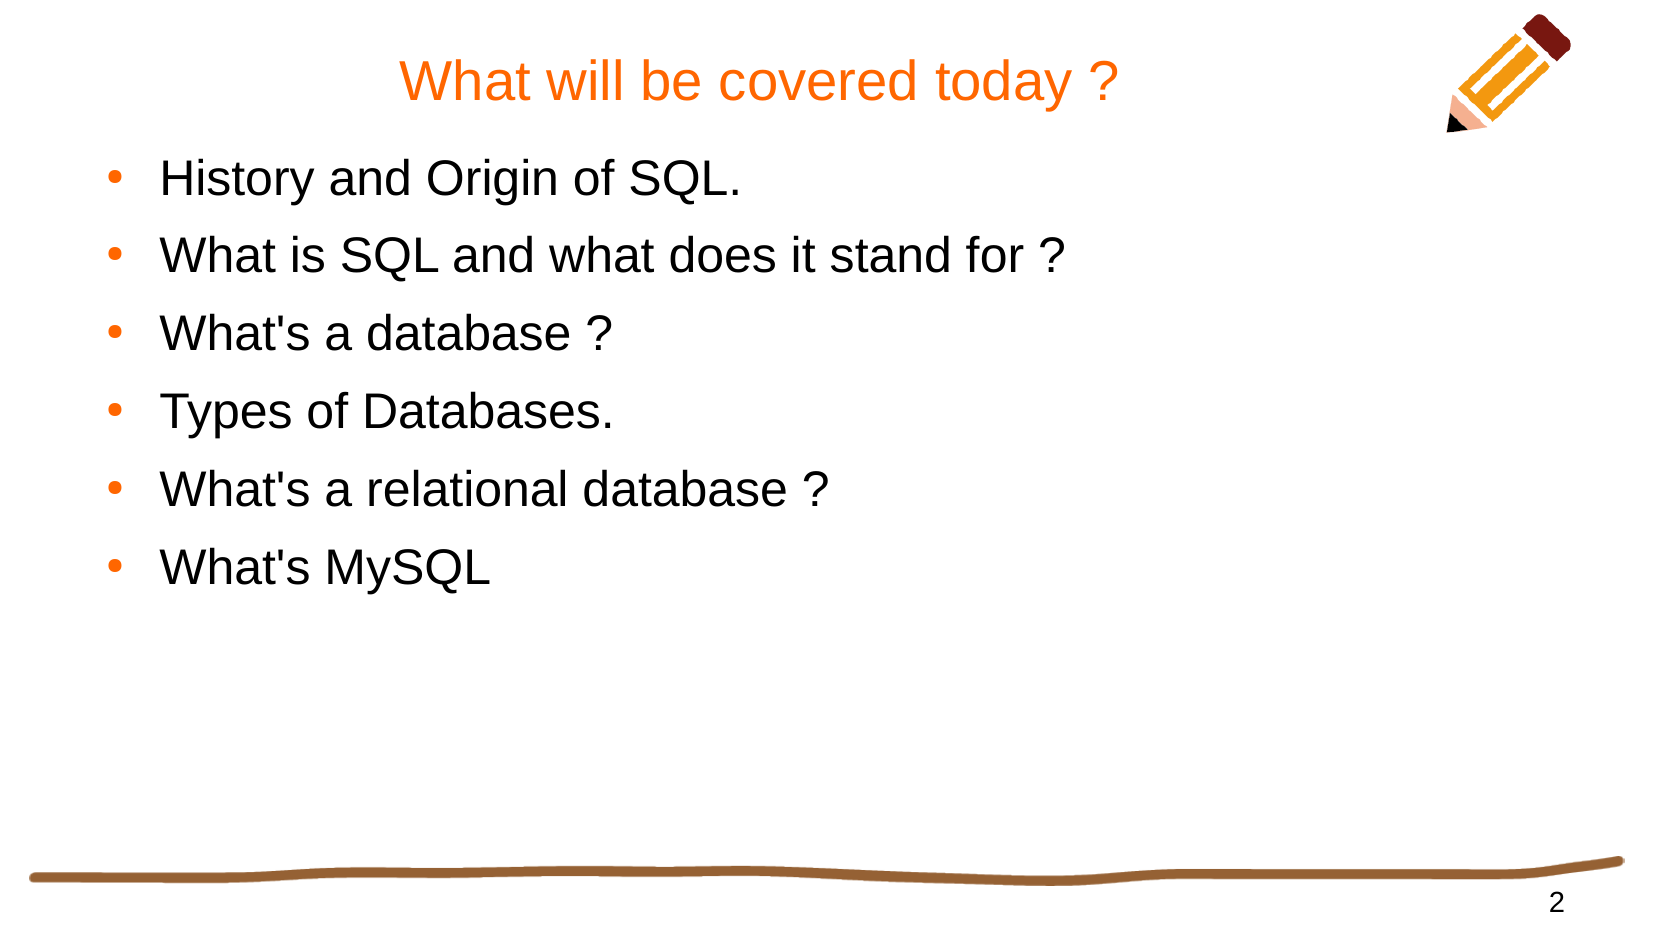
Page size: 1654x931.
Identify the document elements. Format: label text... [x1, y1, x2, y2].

picture [29, 856, 1625, 886]
picture [1446, 14, 1571, 133]
title What will be covered today ? [88, 29, 1447, 133]
list History and Origin of SQL. What is SQL and what does it stand for ? What's a database ? Types of Databases. What's a relational database ? What's MySQL [88, 150, 1538, 857]
